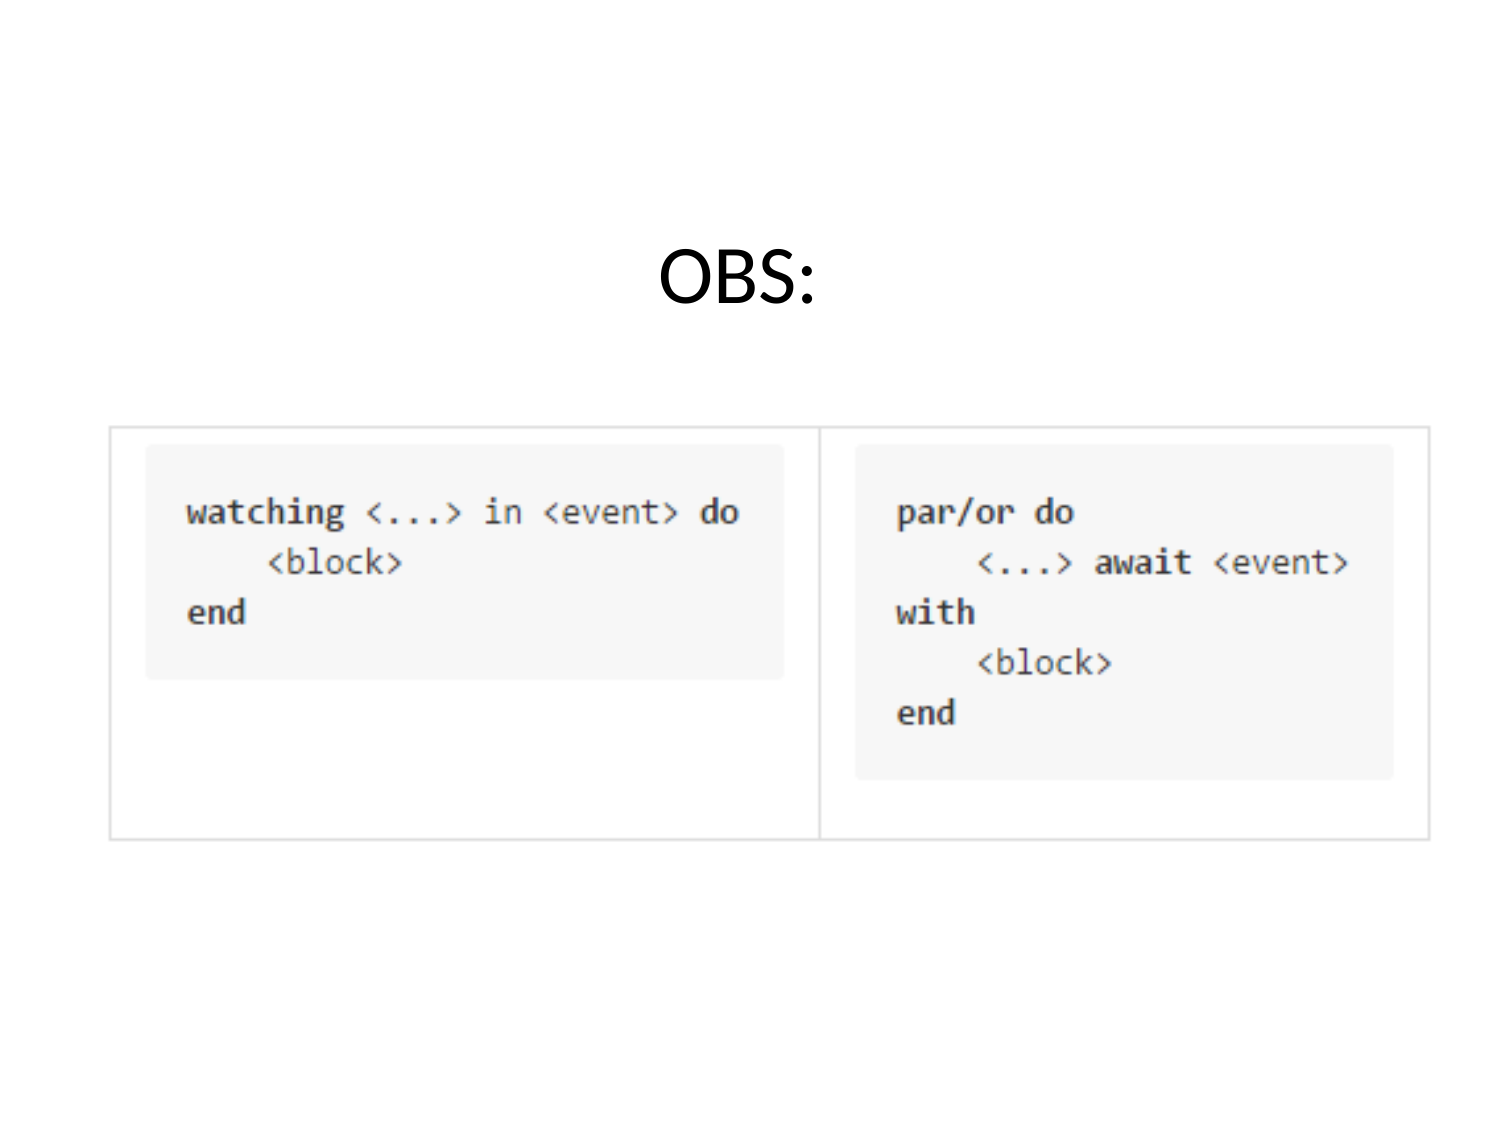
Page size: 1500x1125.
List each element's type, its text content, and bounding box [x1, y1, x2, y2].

picture [99, 424, 1455, 855]
text_box OBS: [643, 212, 875, 328]
